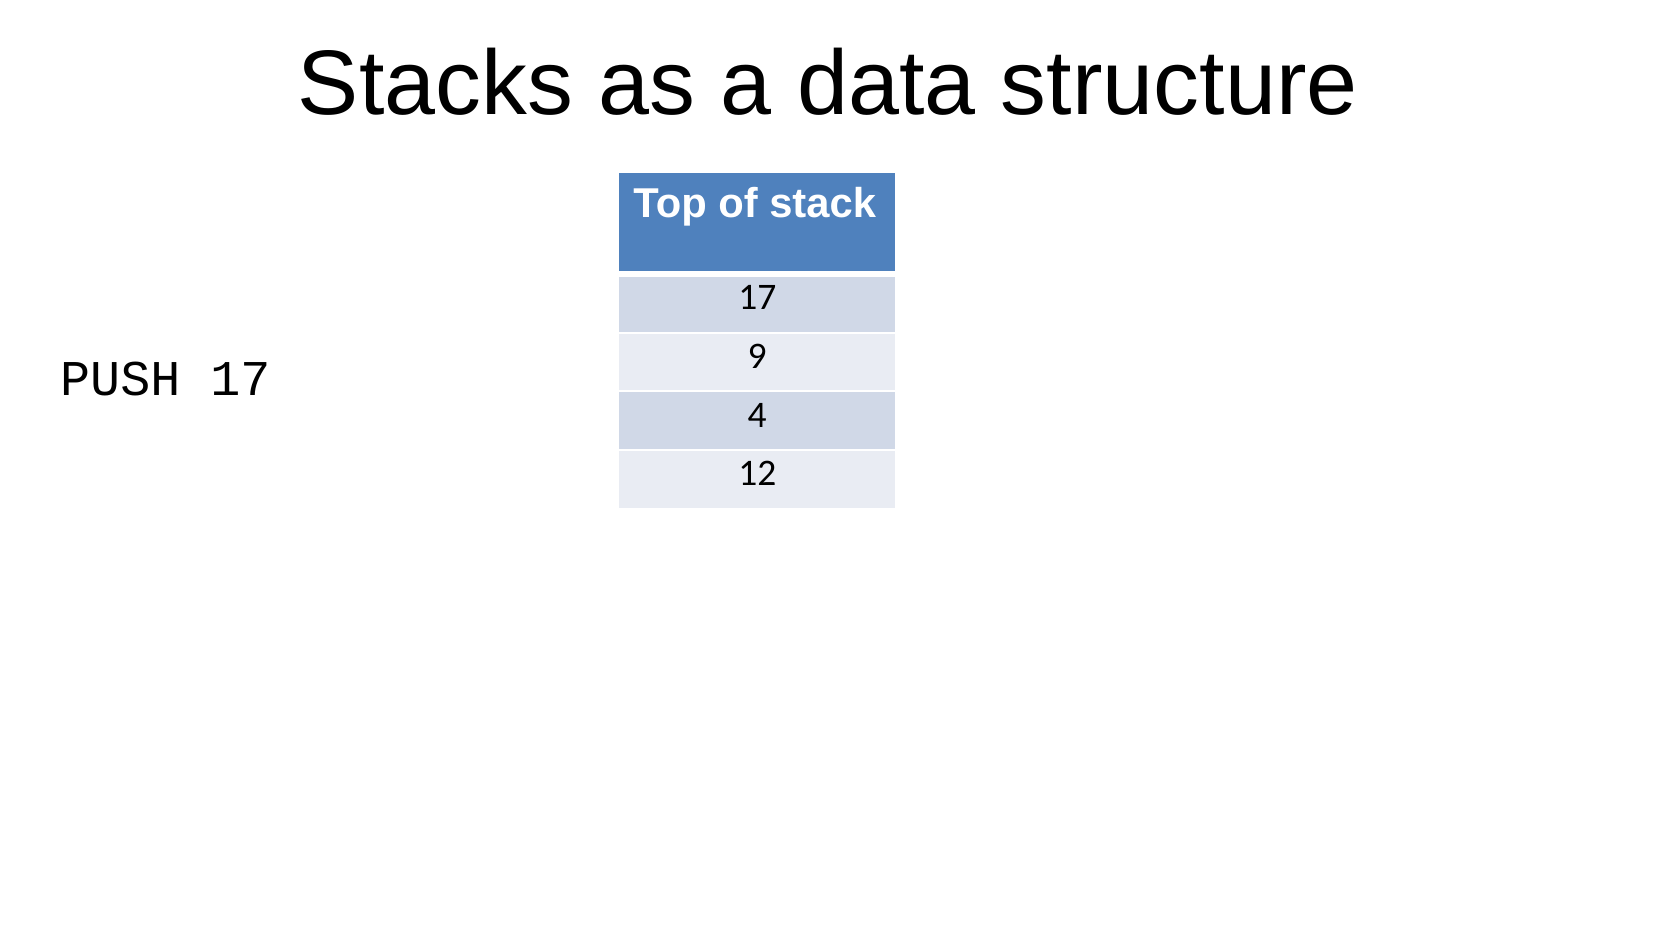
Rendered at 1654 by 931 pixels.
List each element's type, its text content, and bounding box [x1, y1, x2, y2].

text_box PUSH 17 [45, 338, 593, 413]
table_cell 4 [619, 392, 895, 449]
table_cell 12 [619, 451, 895, 508]
table_cell 9 [619, 334, 895, 390]
table_header Top of stack [619, 173, 895, 271]
title Stacks as a data structure [84, 0, 1573, 155]
table_cell 17 [619, 277, 895, 332]
